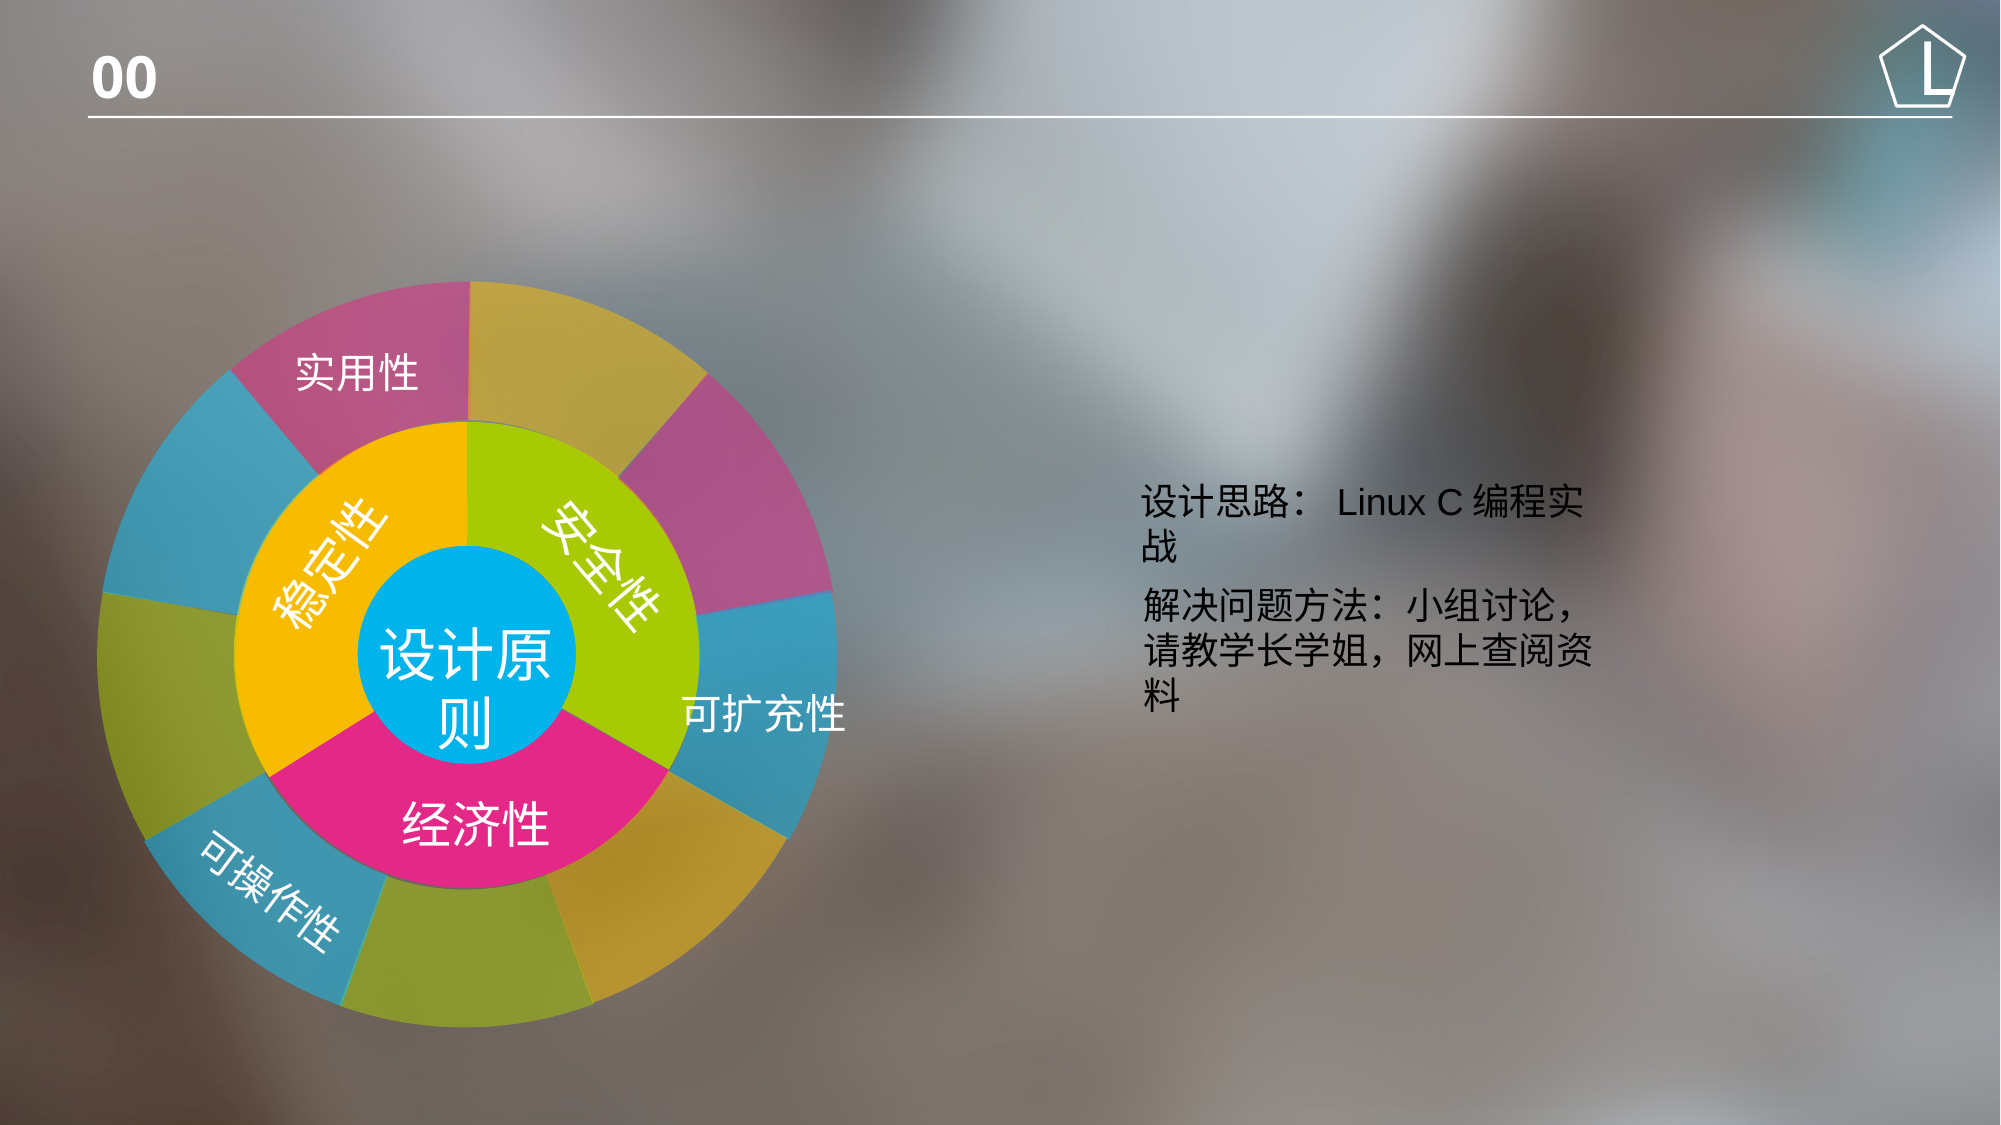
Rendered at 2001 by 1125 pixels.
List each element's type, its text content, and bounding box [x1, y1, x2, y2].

text_box 安全性 [517, 470, 693, 659]
text_box 可操作性 [163, 799, 378, 983]
text_box 设计思路：Linux C编程实战 [1125, 470, 1611, 576]
text_box 00 [57, 33, 192, 118]
text_box 设计原则 [347, 610, 585, 765]
text_box 解决问题方法：小组讨论，请教学长学姐，网上查阅资料 [1128, 574, 1611, 725]
text_box 可扩充性 [654, 680, 873, 745]
text_box 实用性 [248, 339, 467, 404]
text_box [97, 281, 838, 1028]
picture [0, 0, 2001, 1125]
text_box 经济性 [384, 785, 568, 861]
text_box 稳定性 [244, 467, 413, 660]
